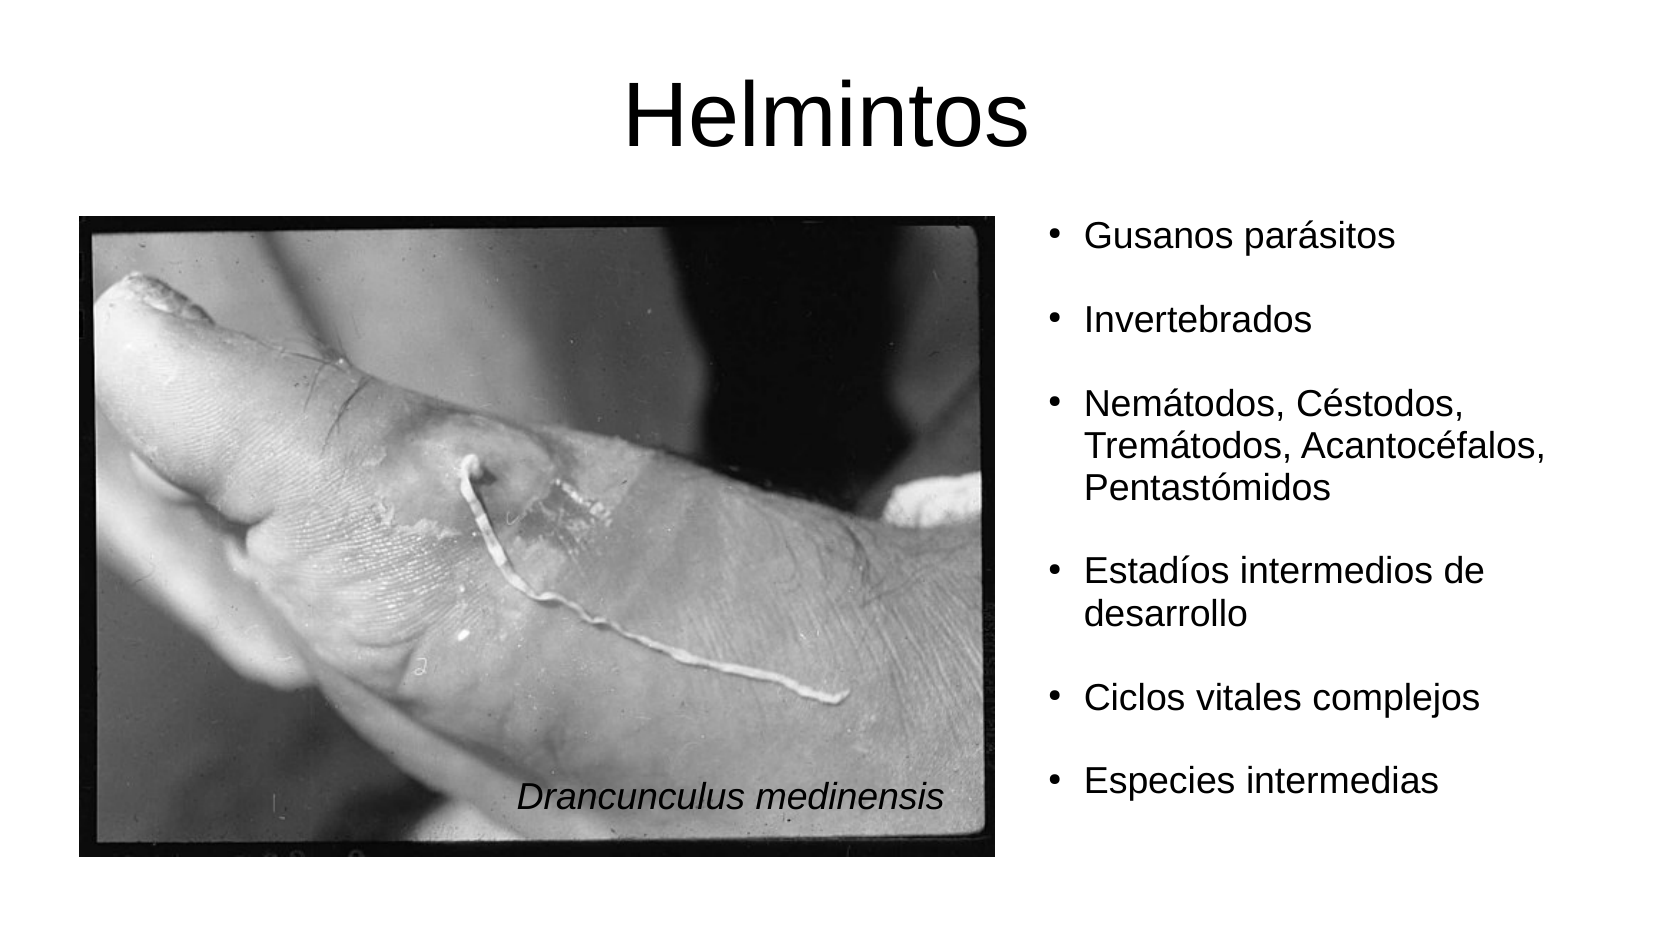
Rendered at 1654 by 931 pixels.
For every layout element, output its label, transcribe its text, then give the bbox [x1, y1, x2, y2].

text_box Drancunculus medinensis [501, 767, 1211, 825]
picture [79, 216, 995, 857]
text_box Gusanos parásitos Invertebrados Nemátodos, Céstodos, Tremátodos, Acantocéfalos, Pentastómidos Estadíos intermedios de desarrollo Ciclos vitales complejos Especies intermedias [1033, 206, 1595, 810]
title Helmintos [82, 37, 1571, 193]
